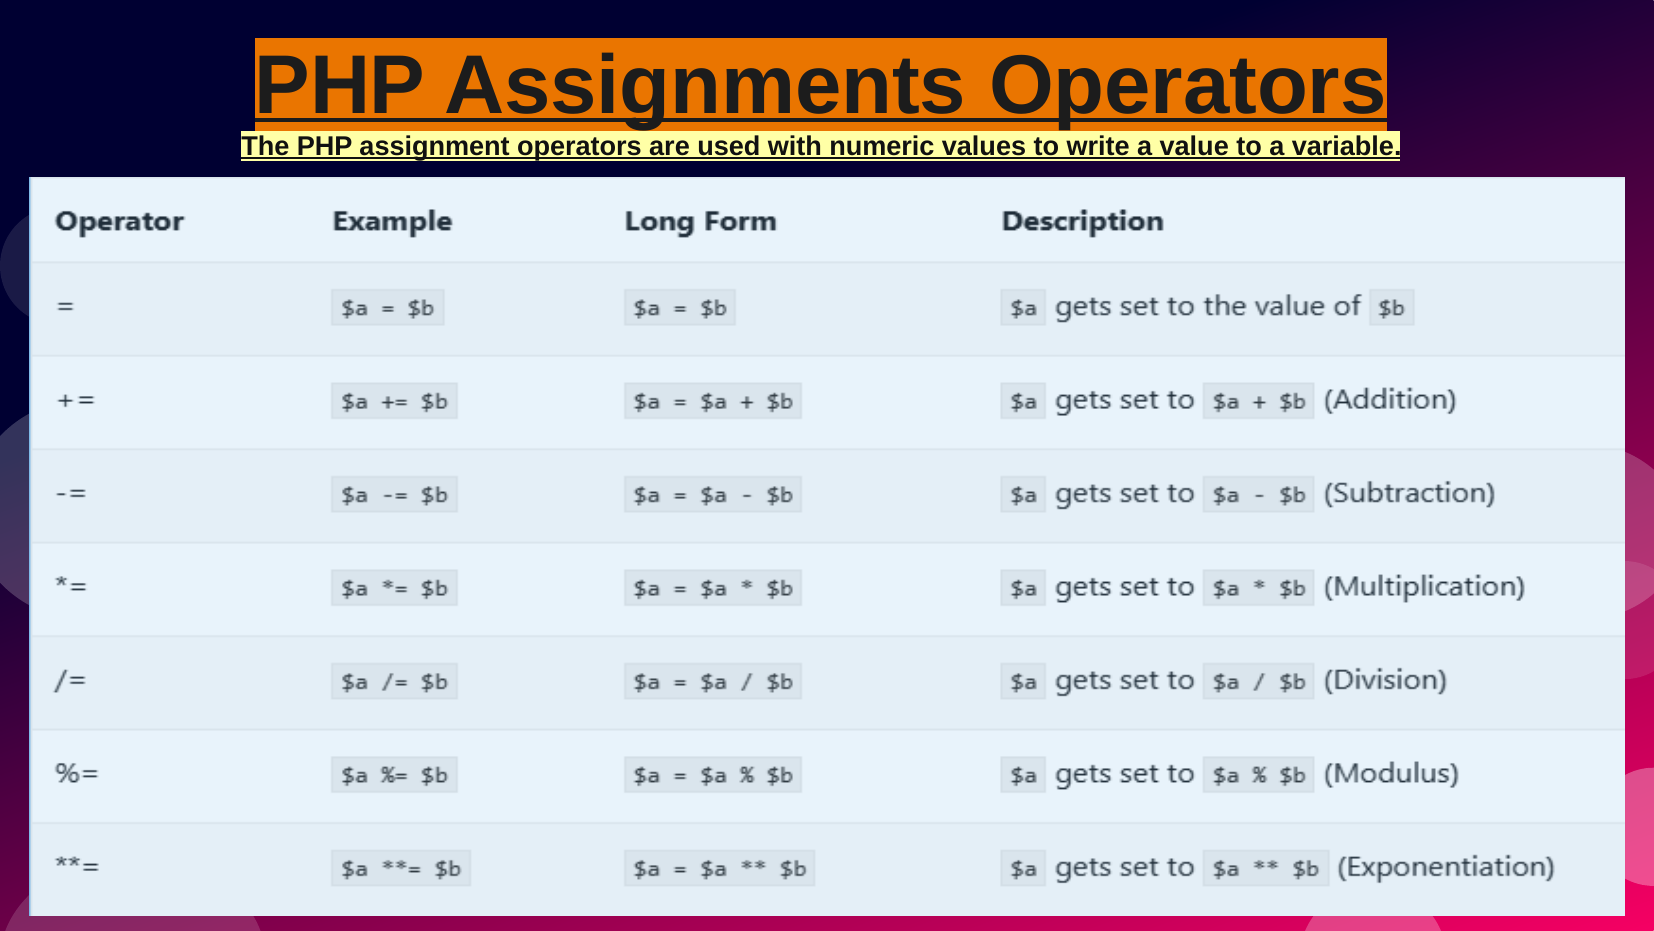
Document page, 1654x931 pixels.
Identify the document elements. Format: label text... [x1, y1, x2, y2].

picture [29, 177, 1625, 916]
title PHP Assignments Operators The PHP assignment operators are used with numeric values to write a value to a variable. [76, 21, 1565, 177]
